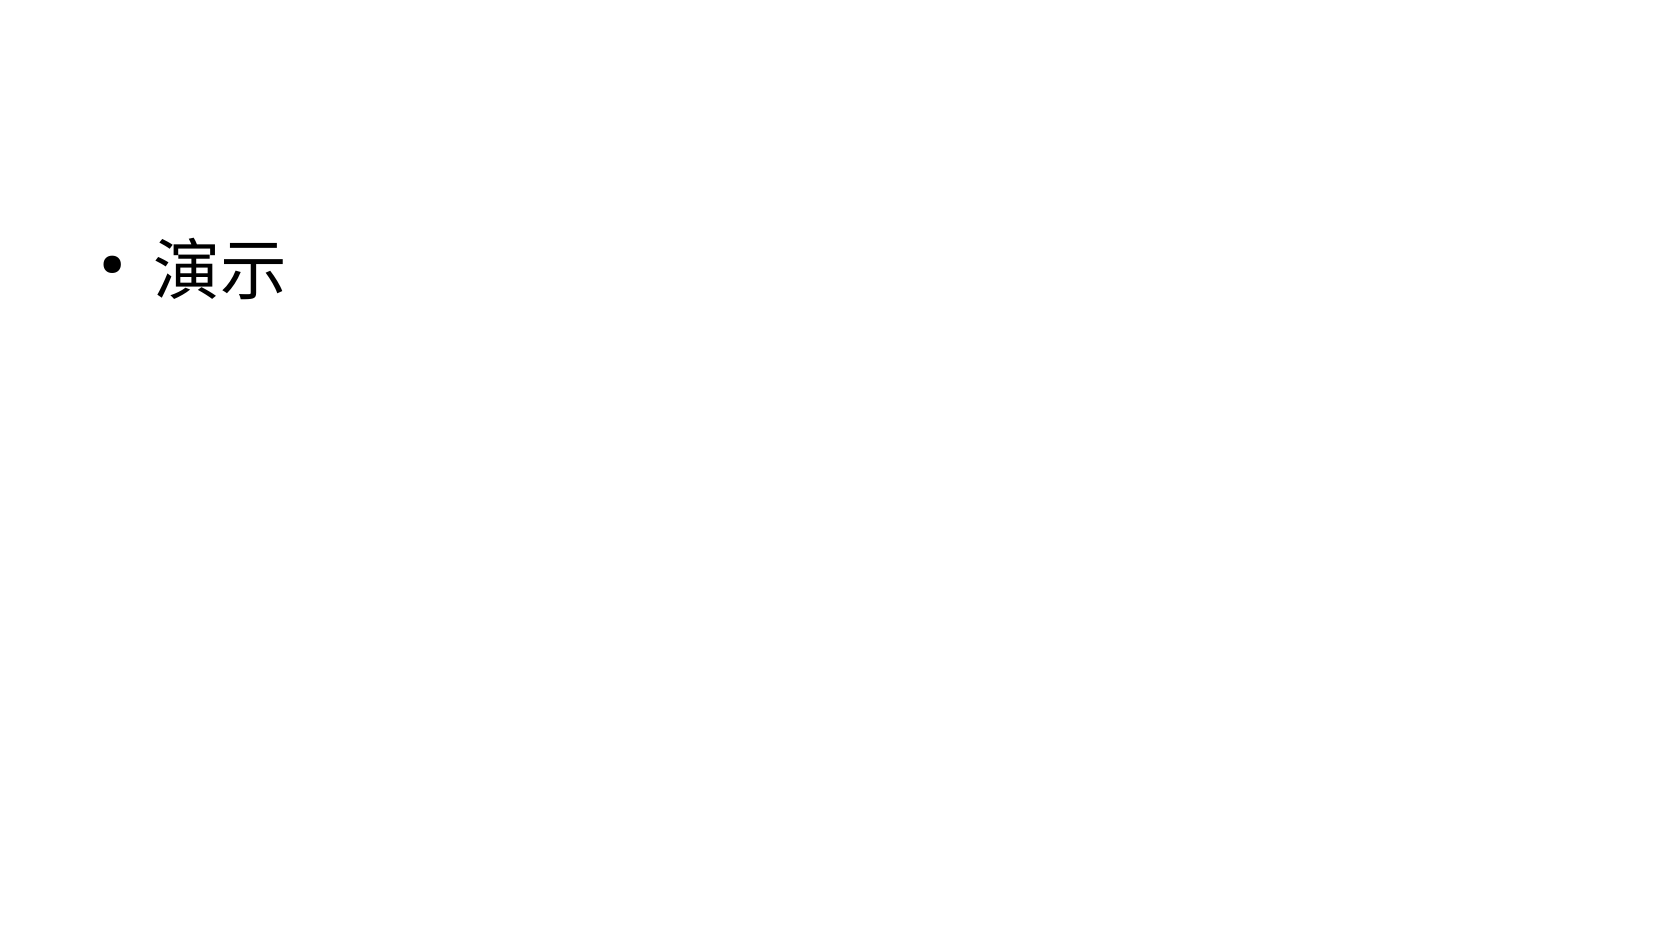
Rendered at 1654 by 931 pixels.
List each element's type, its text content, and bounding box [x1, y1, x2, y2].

list 演示 [82, 217, 1571, 758]
